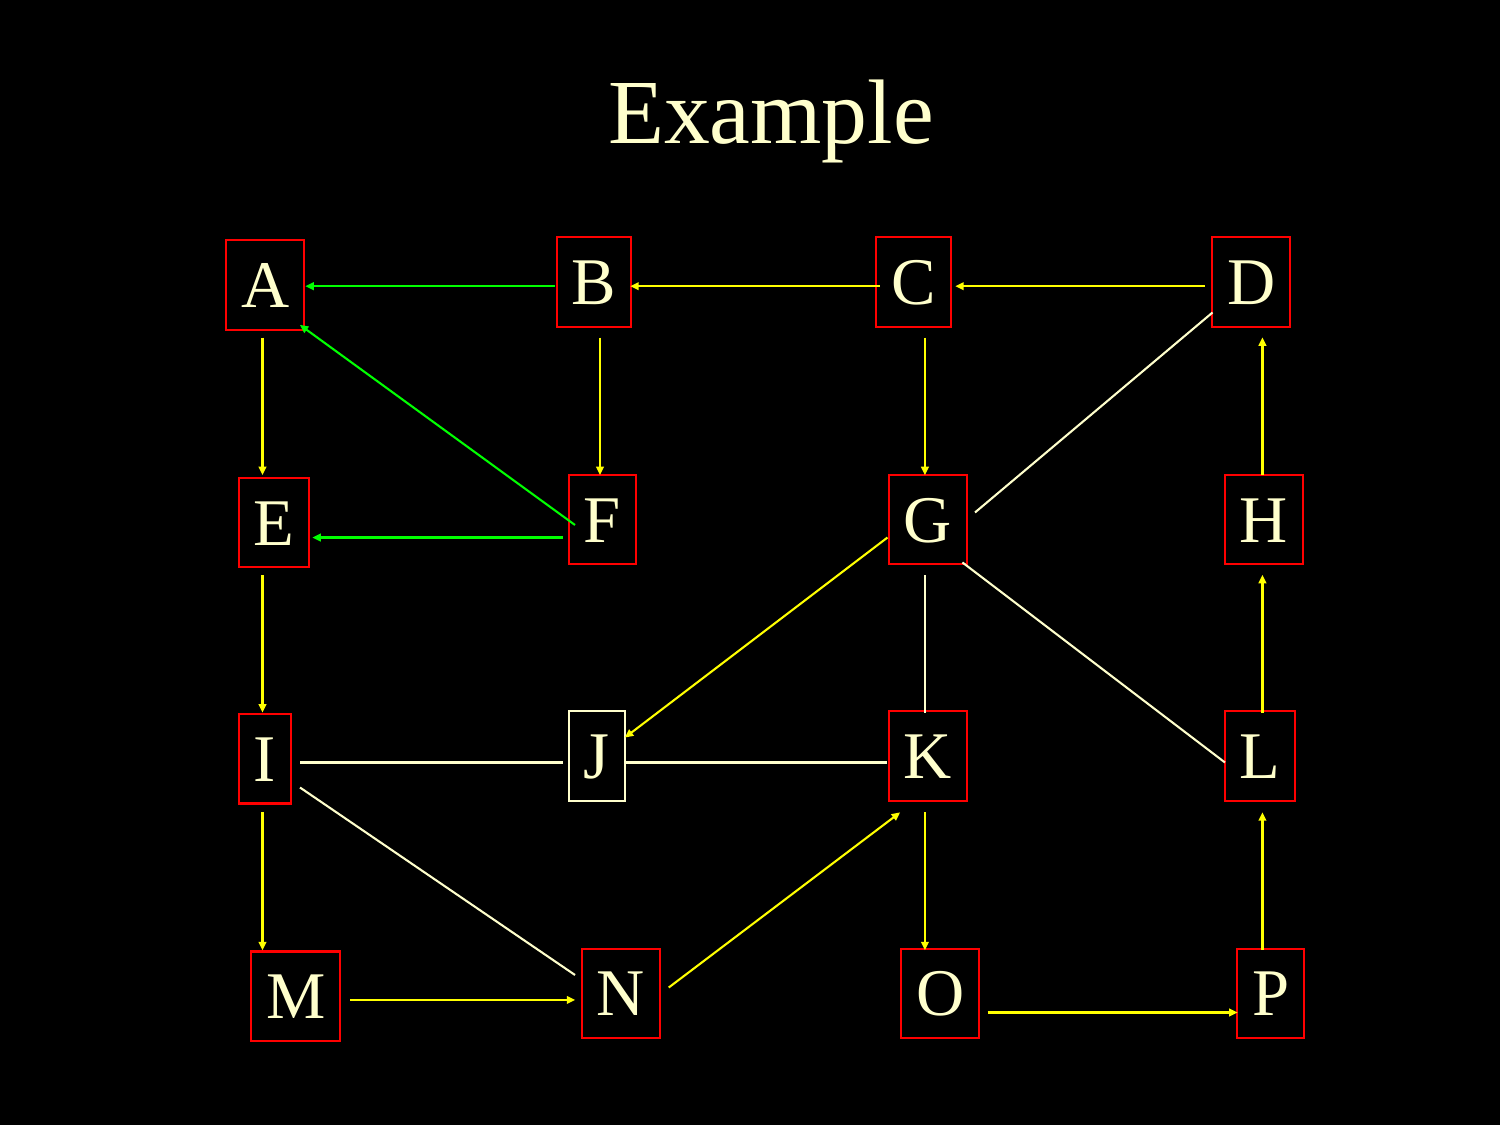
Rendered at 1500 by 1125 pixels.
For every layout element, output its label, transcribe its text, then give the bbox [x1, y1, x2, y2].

text_box G [888, 474, 967, 565]
text_box D [1212, 237, 1291, 327]
text_box B [556, 237, 632, 327]
text_box H [1224, 474, 1303, 565]
text_box F [569, 474, 636, 565]
text_box E [238, 477, 310, 568]
title Example [42, 37, 1500, 188]
text_box K [888, 711, 967, 801]
text_box O [901, 948, 980, 1039]
text_box A [226, 240, 305, 330]
text_box I [238, 713, 291, 804]
text_box L [1224, 711, 1296, 801]
text_box C [876, 237, 951, 327]
text_box M [251, 951, 341, 1042]
text_box J [569, 711, 625, 801]
text_box N [581, 948, 660, 1039]
text_box P [1237, 948, 1305, 1039]
